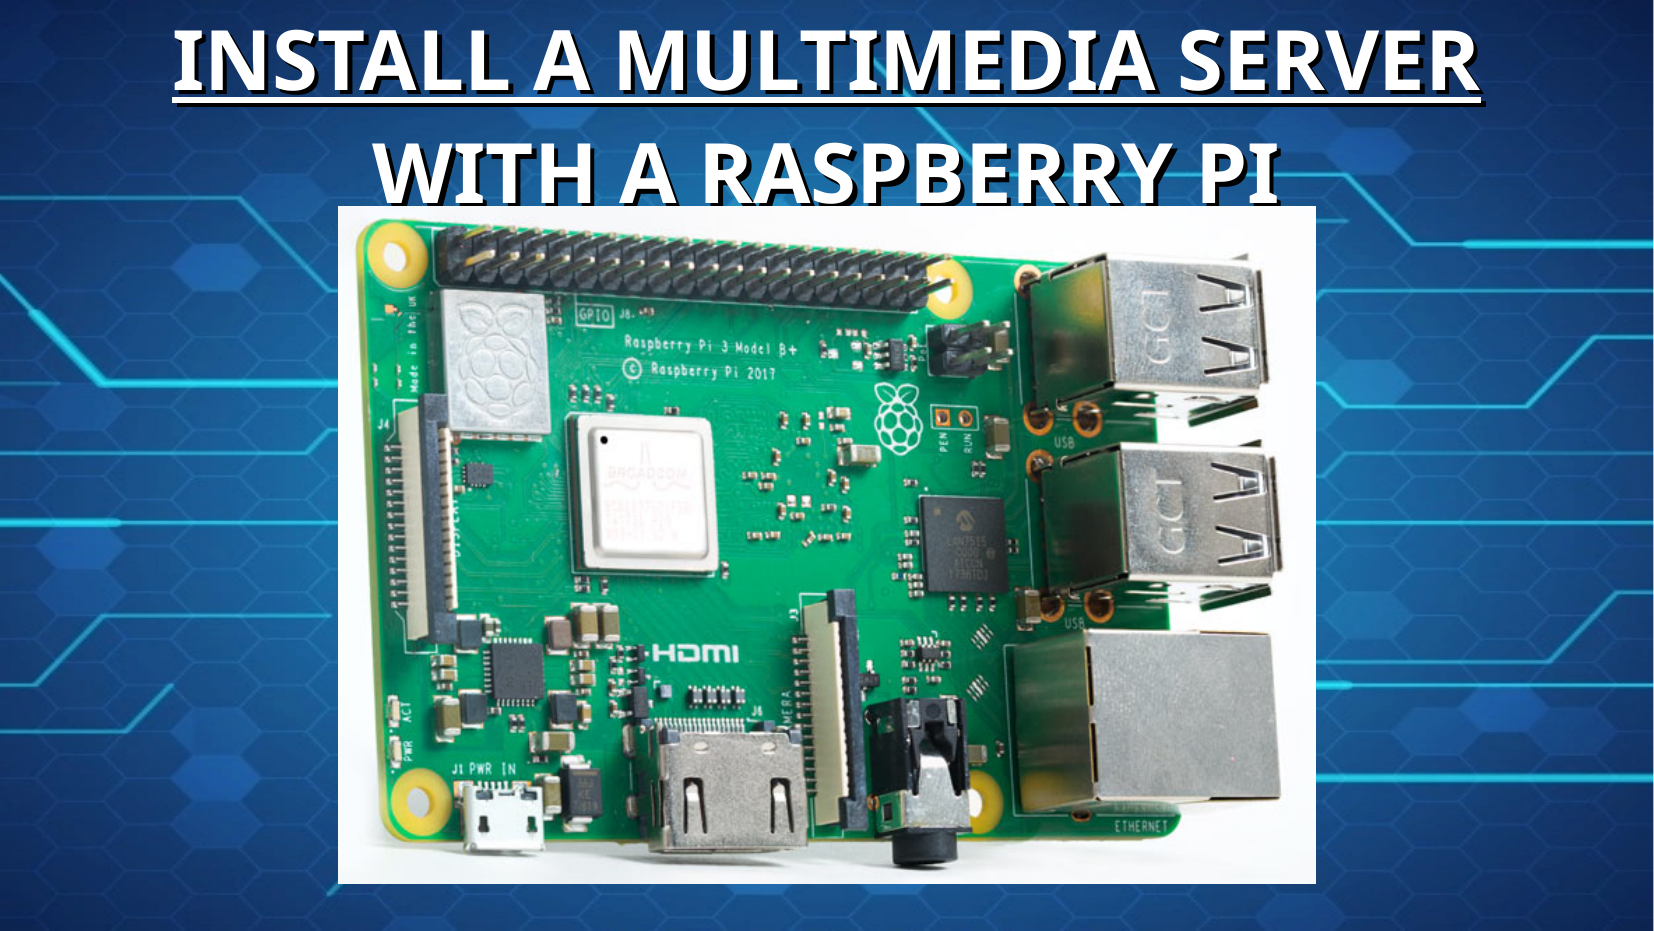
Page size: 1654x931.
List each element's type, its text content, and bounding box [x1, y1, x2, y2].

title INSTALL A MULTIMEDIA SERVER WITH A RASPBERRY PI [82, 23, 1571, 207]
picture [0, 0, 1654, 931]
